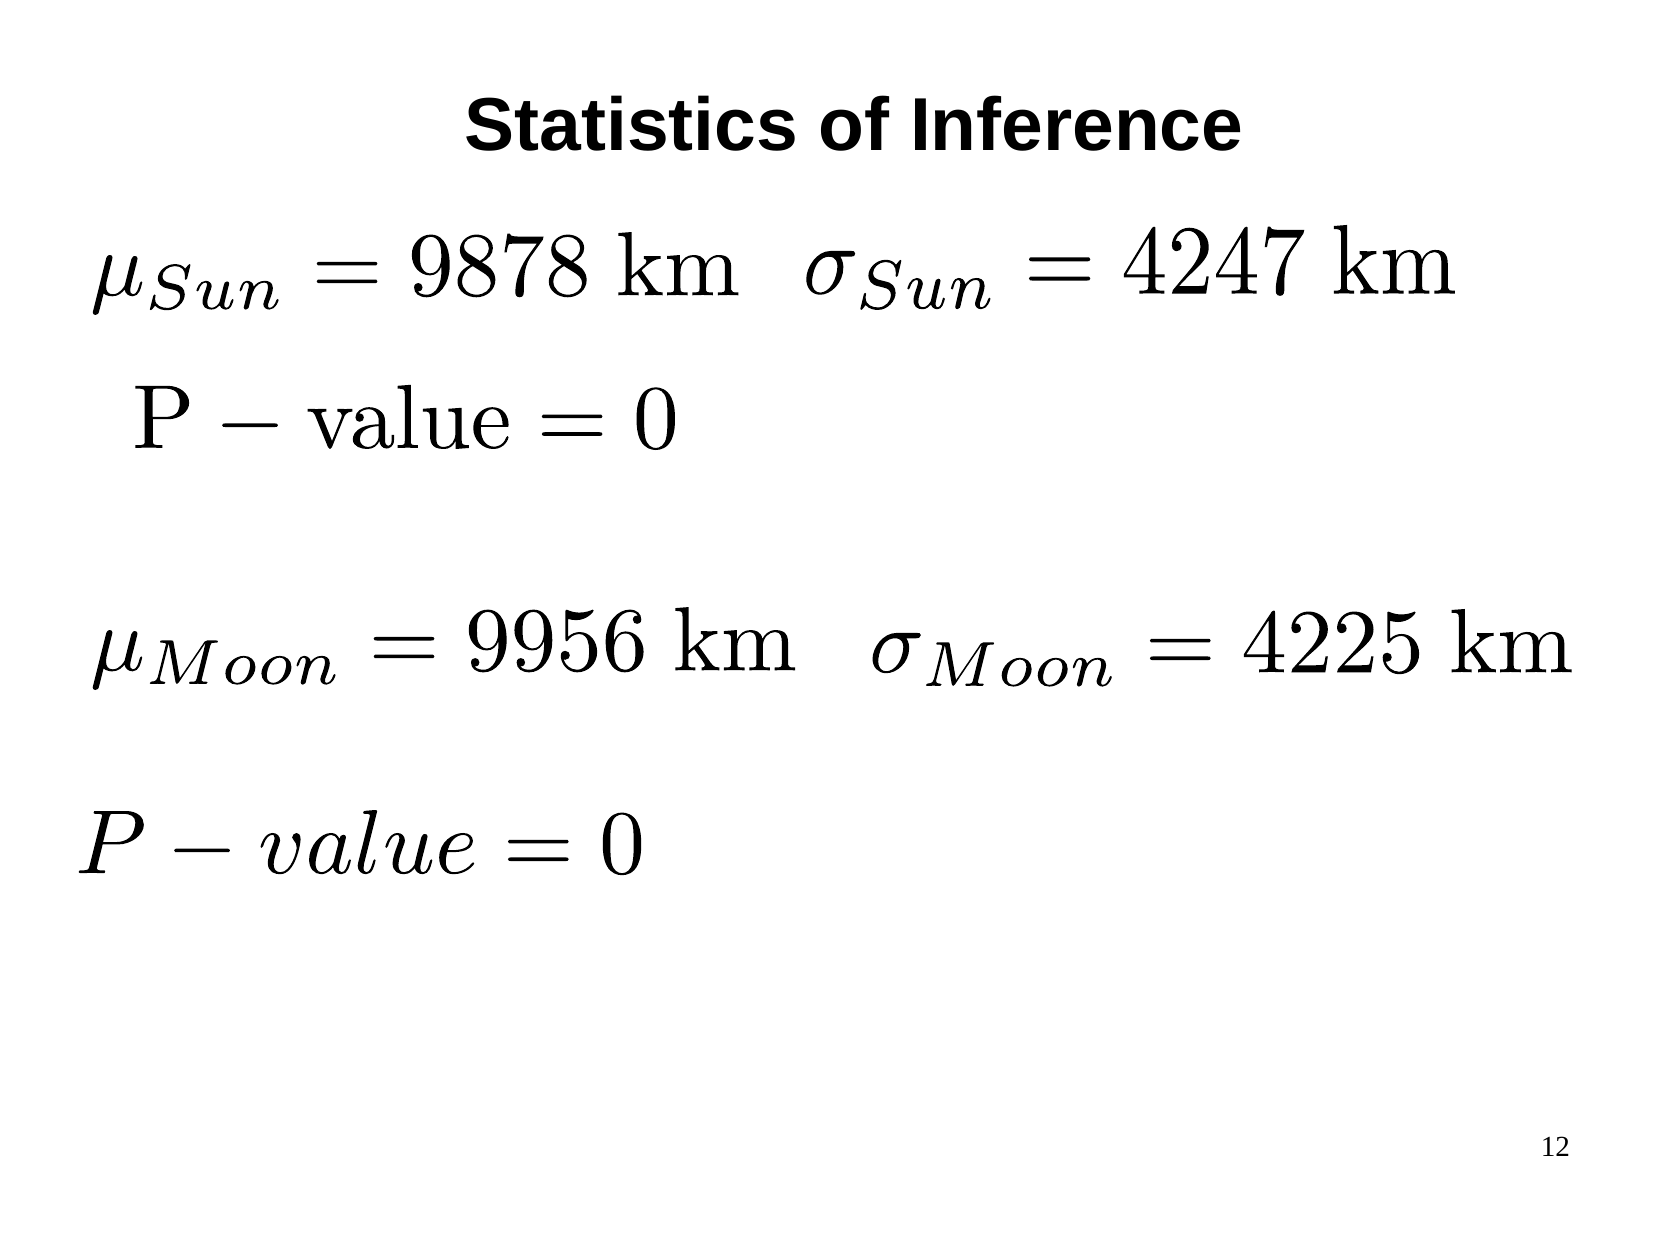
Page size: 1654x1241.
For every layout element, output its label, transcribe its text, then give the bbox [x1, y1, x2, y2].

picture [90, 232, 739, 315]
picture [865, 605, 1576, 691]
picture [90, 607, 796, 691]
text_box Statistics of Inference [450, 75, 1259, 174]
picture [132, 384, 676, 451]
picture [802, 224, 1456, 310]
picture [75, 810, 642, 876]
